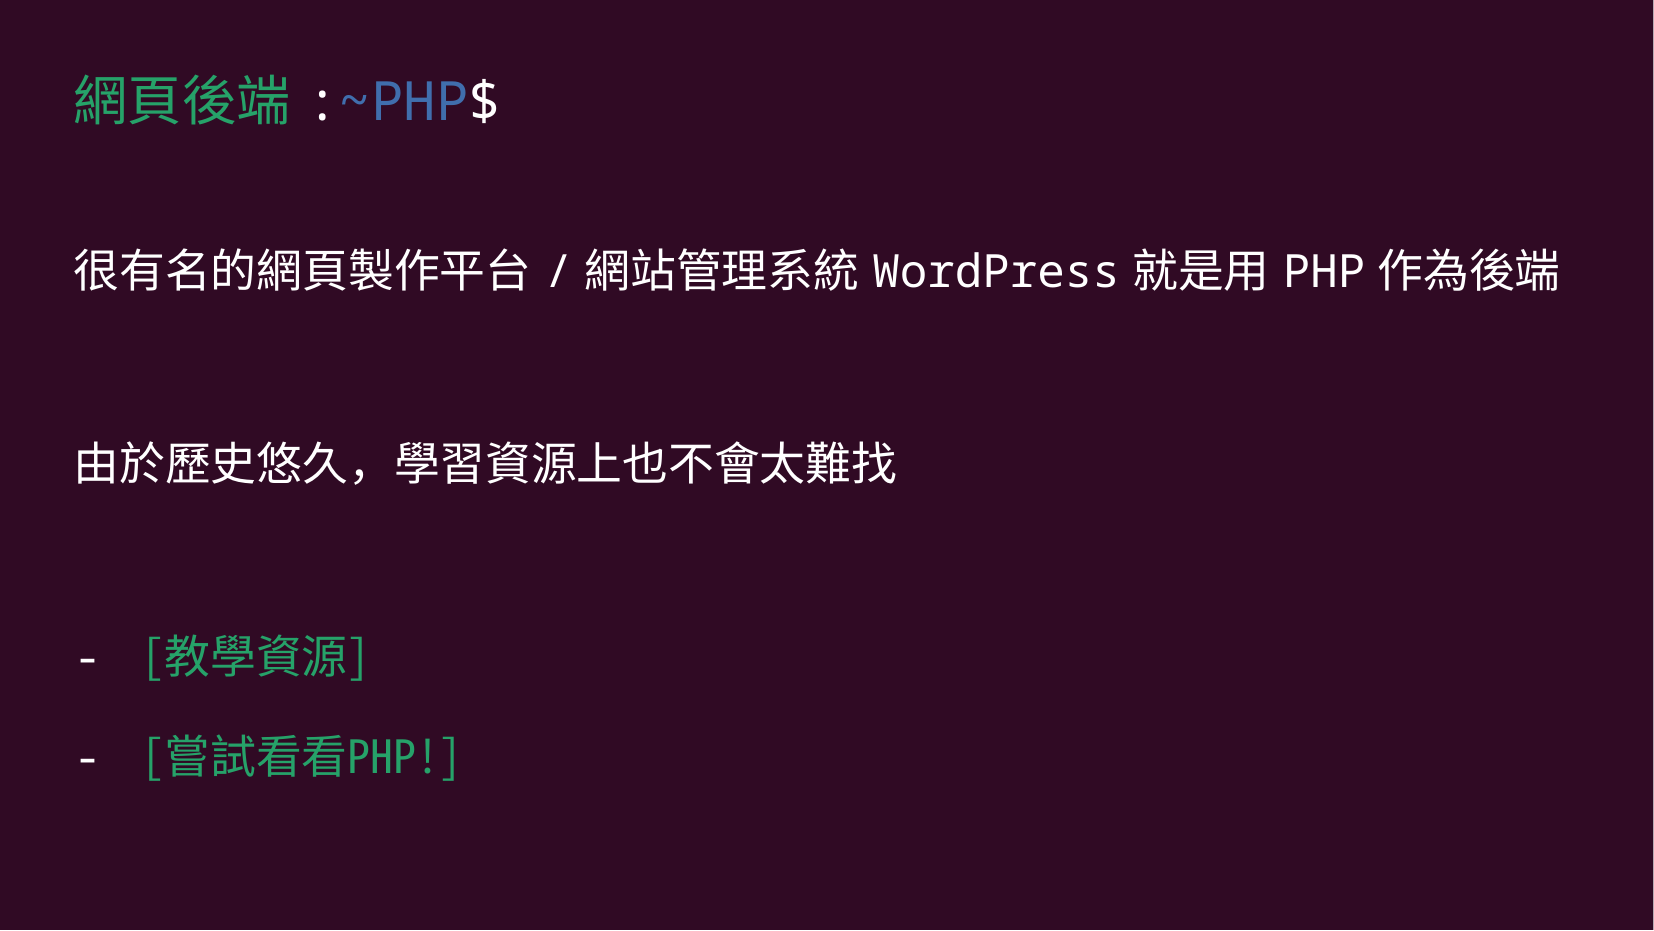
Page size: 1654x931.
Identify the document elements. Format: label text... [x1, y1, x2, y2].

text_box 很有名的網頁製作平台/網站管理系統WordPress就是用PHP作為後端 由於歷史悠久，學習資源上也不會太難找 - [教學資源] - [嘗試看看PHP!] [59, 193, 1613, 813]
text_box 網頁後端:~PHP$ [59, 55, 1201, 139]
